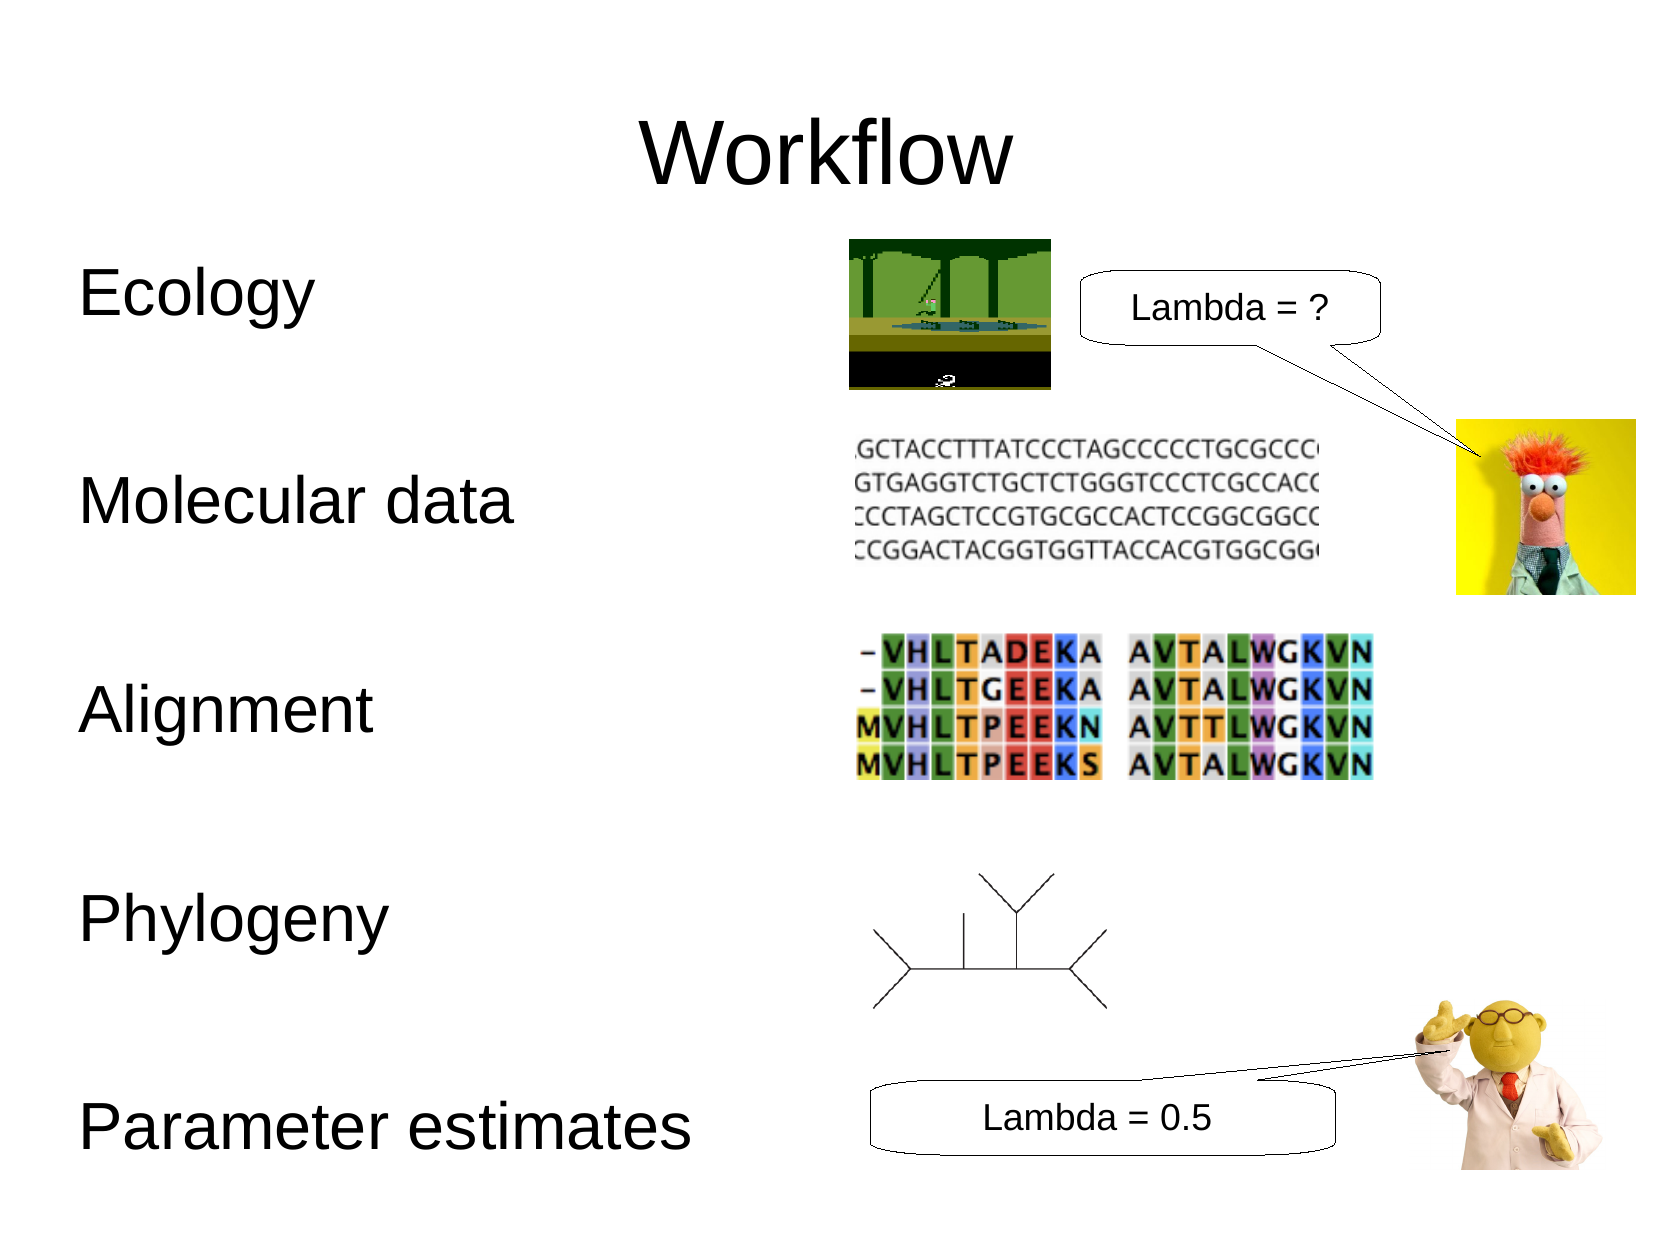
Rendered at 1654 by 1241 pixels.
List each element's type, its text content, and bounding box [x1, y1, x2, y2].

picture [1409, 999, 1606, 1171]
text_box Lambda = ? [1080, 270, 1481, 457]
text_box Lambda = 0.5 [870, 1050, 1450, 1156]
picture [870, 869, 1111, 1010]
list Ecology Molecular data Alignment Phylogeny Parameter estimates [7, 255, 706, 1241]
picture [1456, 419, 1636, 595]
picture [855, 434, 1319, 567]
title Workflow [82, 49, 1571, 257]
picture [849, 257, 1051, 391]
picture [855, 632, 1376, 781]
